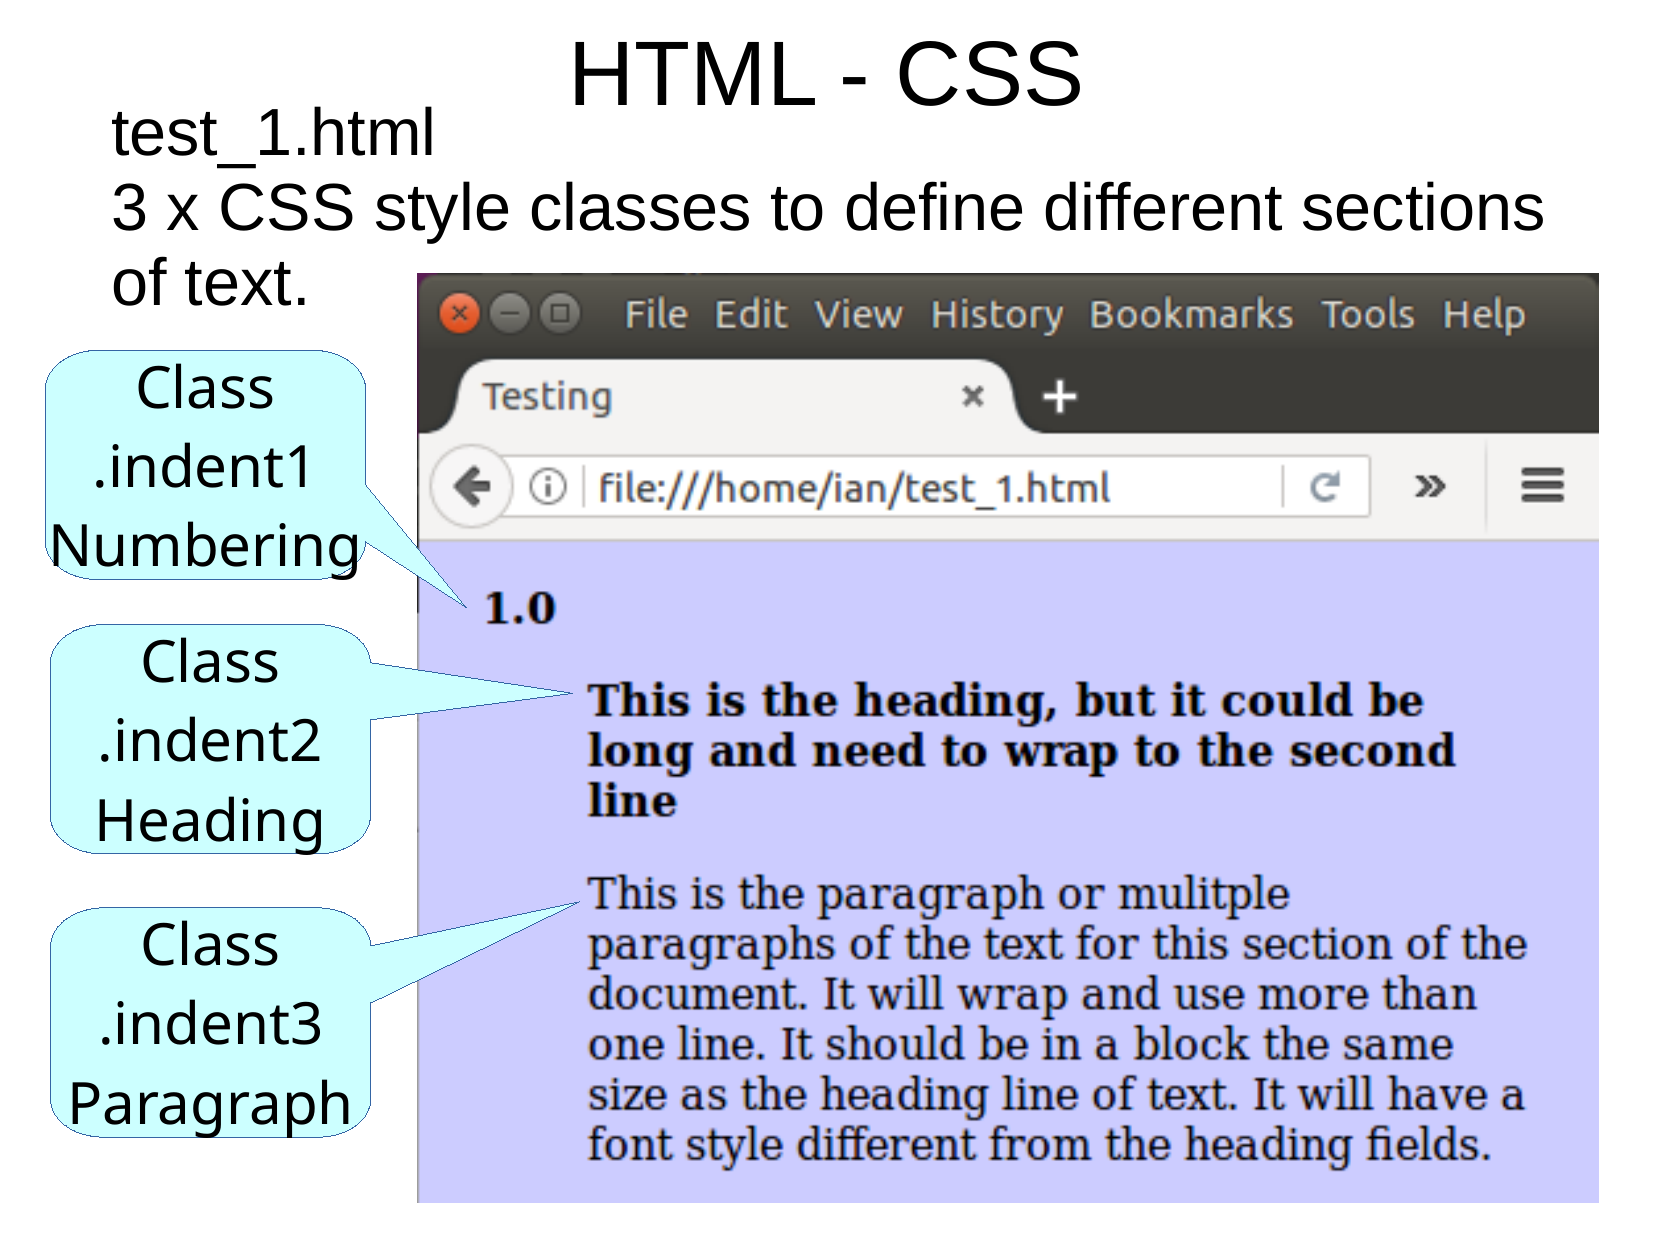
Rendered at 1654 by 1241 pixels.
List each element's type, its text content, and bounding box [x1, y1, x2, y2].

text_box Class .indent1 Numbering [45, 350, 467, 608]
text_box Class .indent2 Heading [50, 624, 573, 854]
subtitle test_1.html 3 x CSS style classes to define different sections of text. [111, 95, 1593, 320]
text_box Class .indent3 Paragraph [50, 901, 580, 1138]
title HTML - CSS [82, 22, 1571, 126]
picture [417, 273, 1599, 1203]
